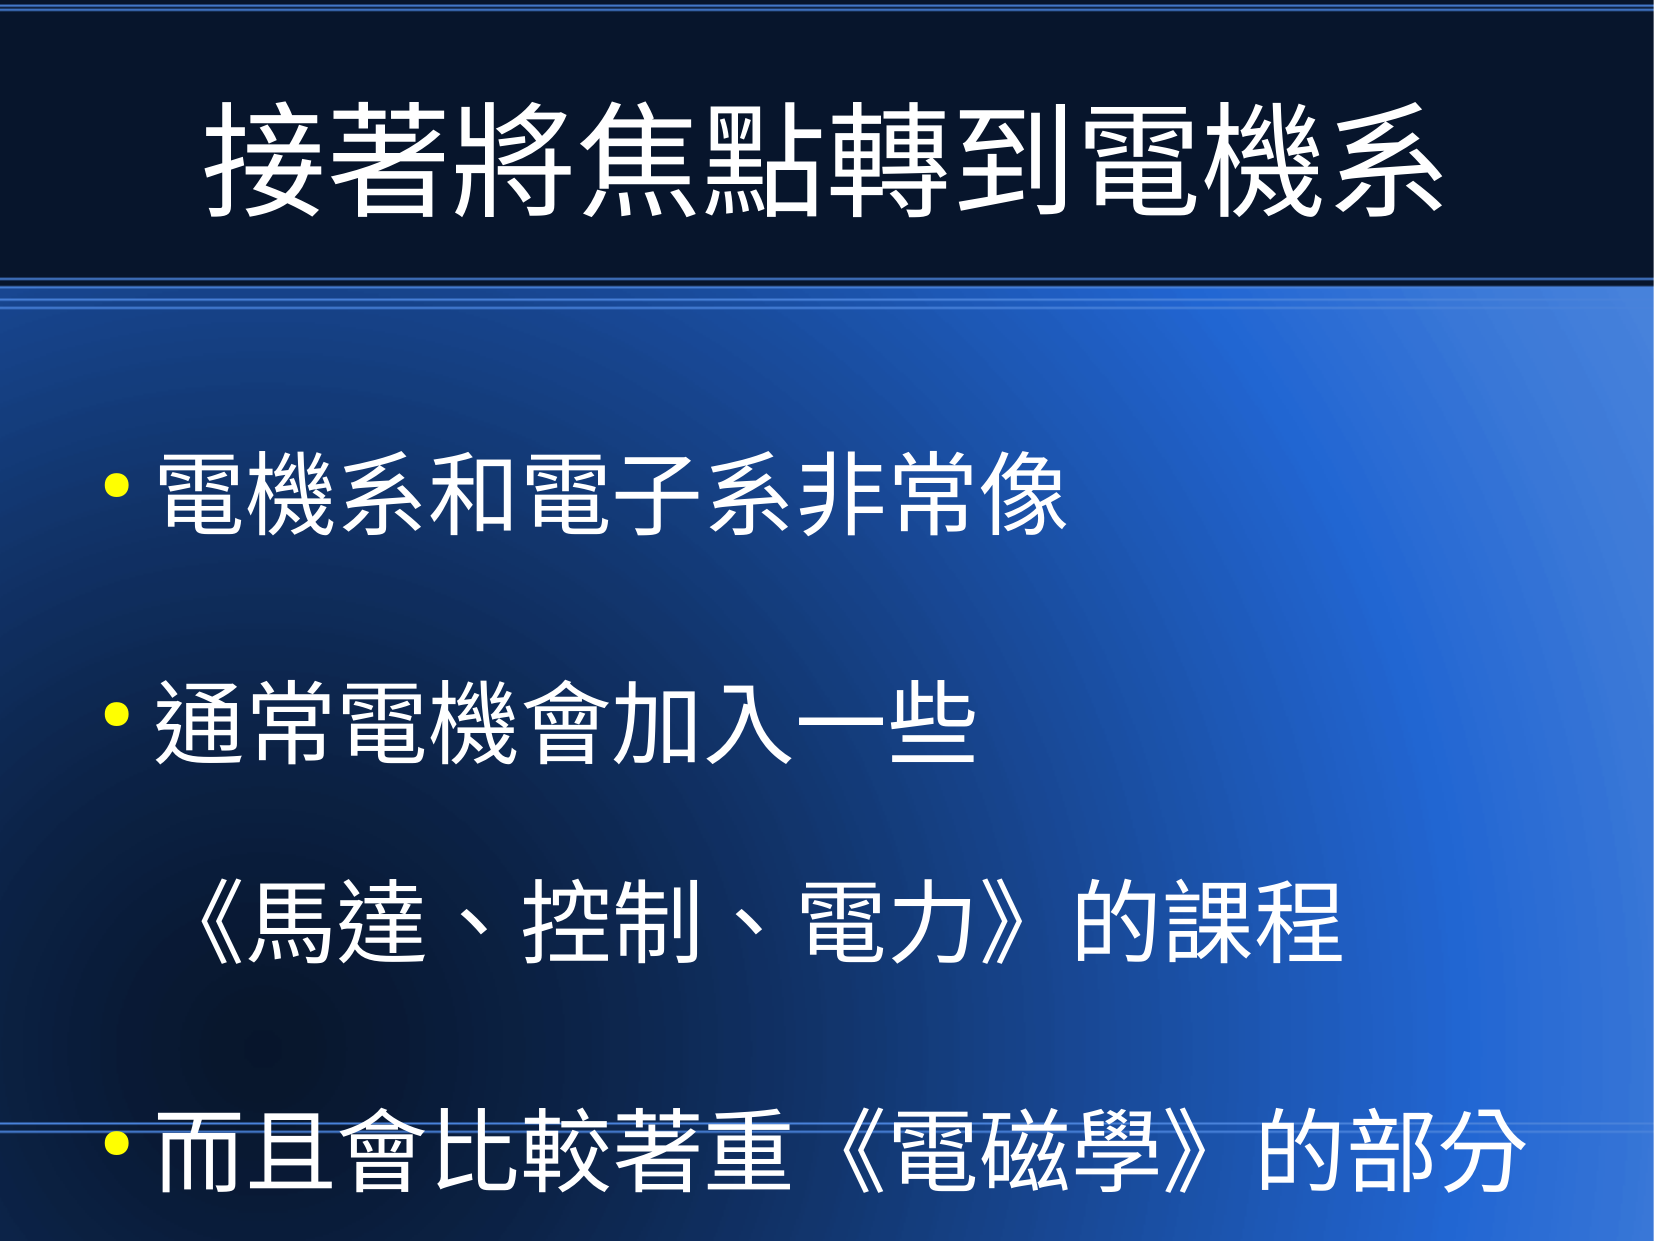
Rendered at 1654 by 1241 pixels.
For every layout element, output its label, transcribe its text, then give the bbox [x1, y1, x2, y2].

list 電機系和電子系非常像 通常電機會加入一些 《馬達、控制、電力》的課程 而且會比較著重《電磁學》的部分 [82, 355, 1571, 1241]
title 接著將焦點轉到電機系 [82, 49, 1571, 257]
picture [0, 0, 1654, 1241]
